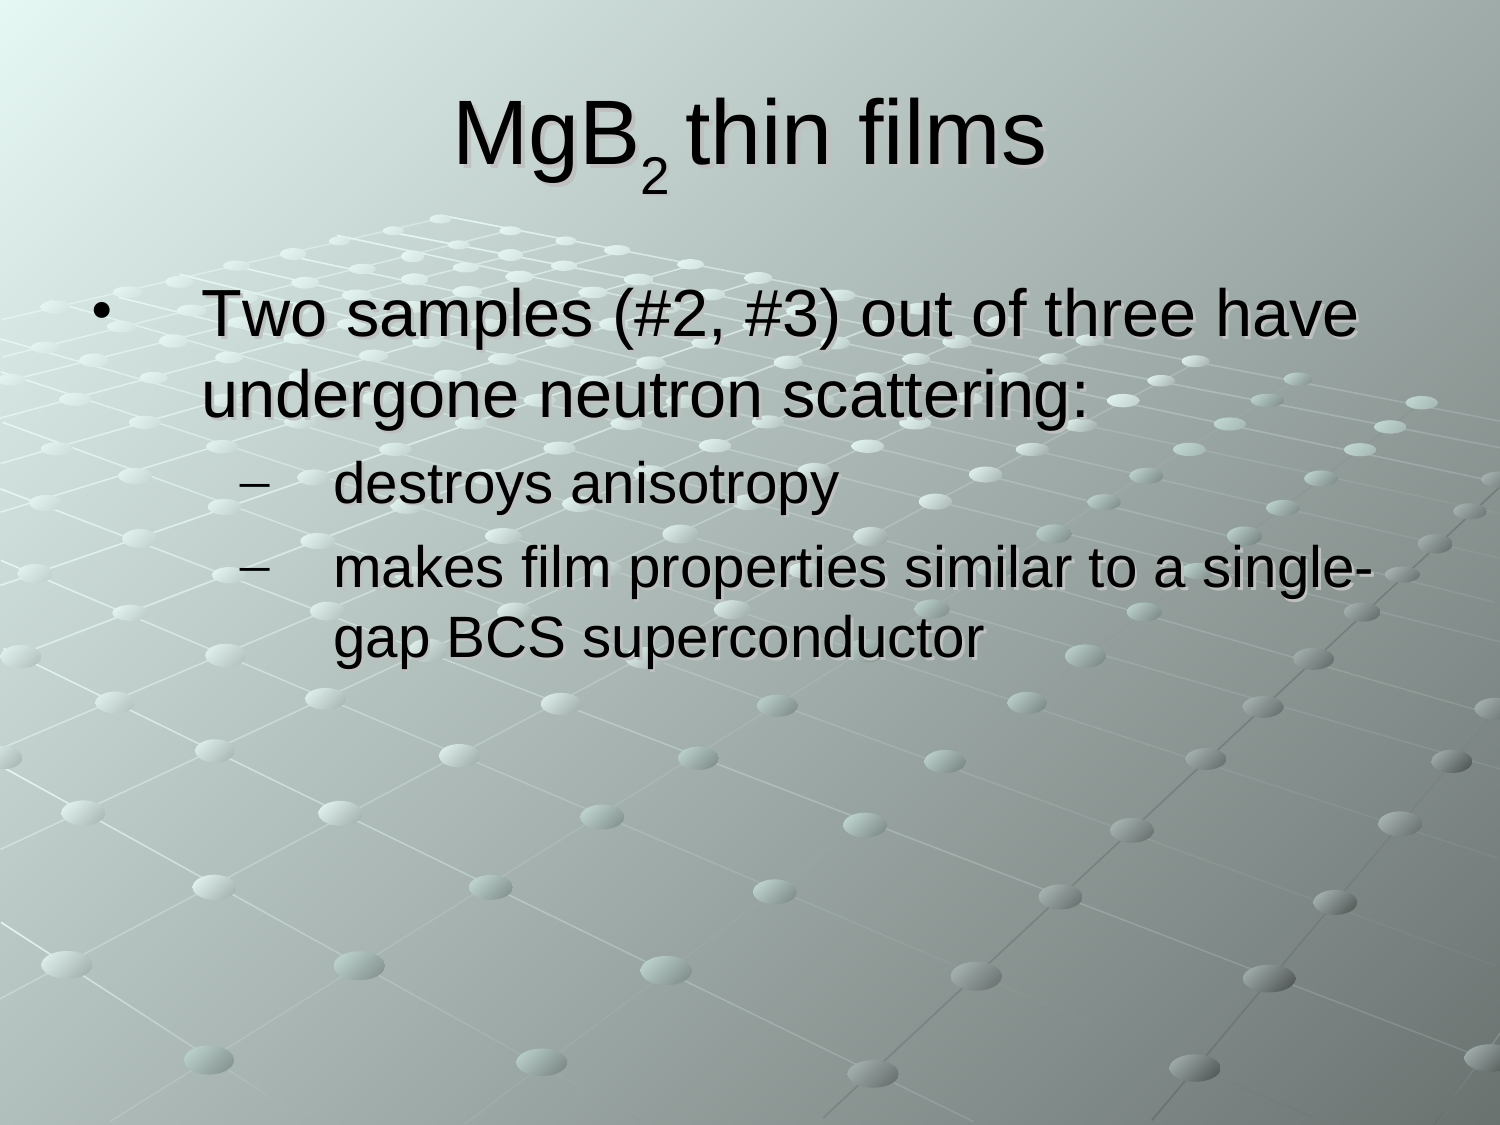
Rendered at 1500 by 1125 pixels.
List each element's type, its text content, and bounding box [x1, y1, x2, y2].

list Two samples (#2, #3) out of three have undergone neutron scattering: destroys anisotropy makes film properties similar to a single-gap BCS superconductor [75, 262, 1425, 1005]
title MgB2 thin films [75, 44, 1425, 233]
